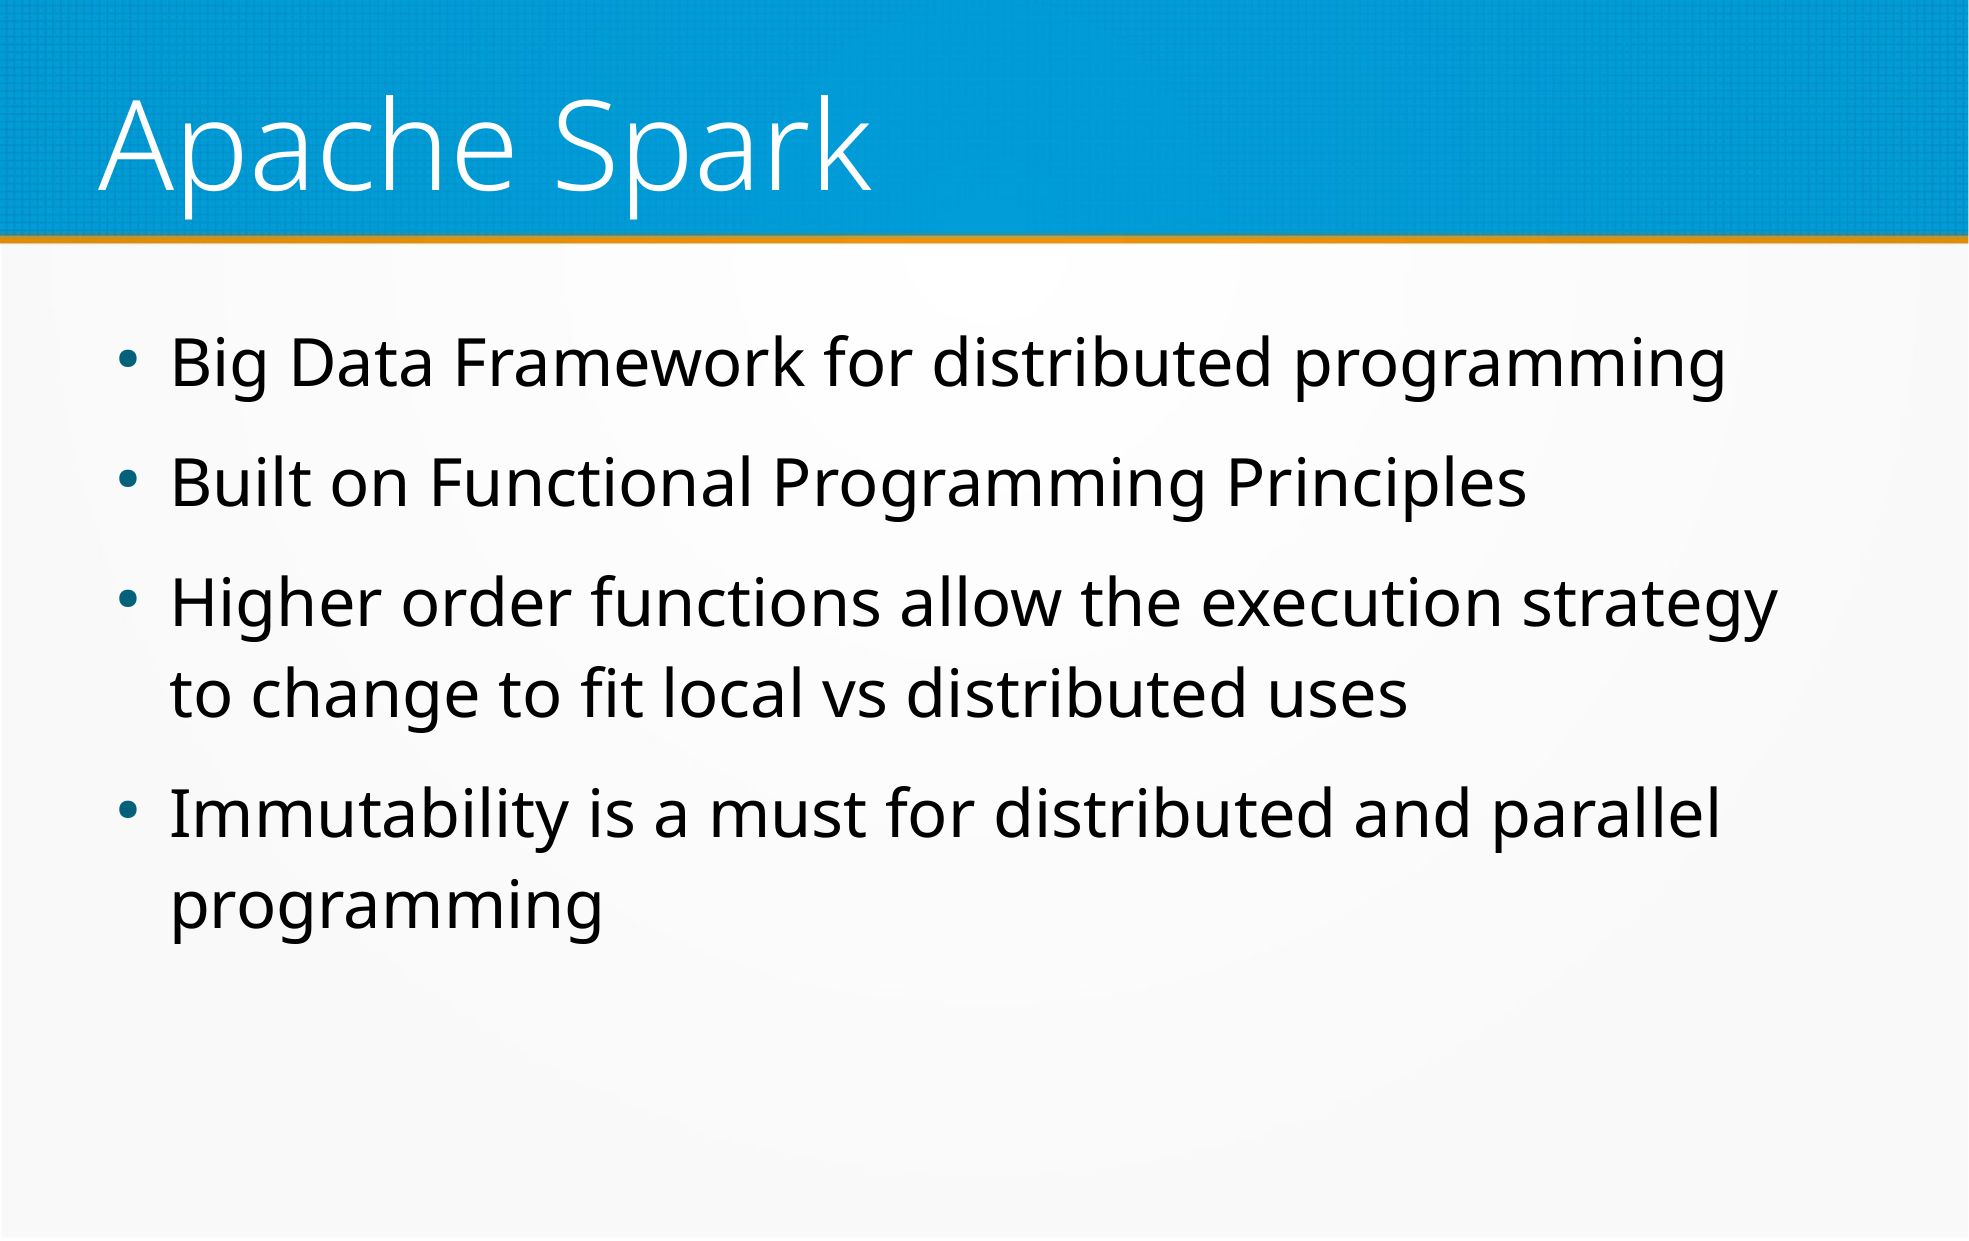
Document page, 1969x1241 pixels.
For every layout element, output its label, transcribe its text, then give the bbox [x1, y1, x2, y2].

list Big Data Framework for distributed programming Built on Functional Programming Principles Higher order functions allow the execution strategy to change to fit local vs distributed uses Immutability is a must for distributed and parallel programming [98, 315, 1861, 1081]
title Apache Spark [98, 19, 1870, 227]
picture [0, 233, 1969, 1241]
